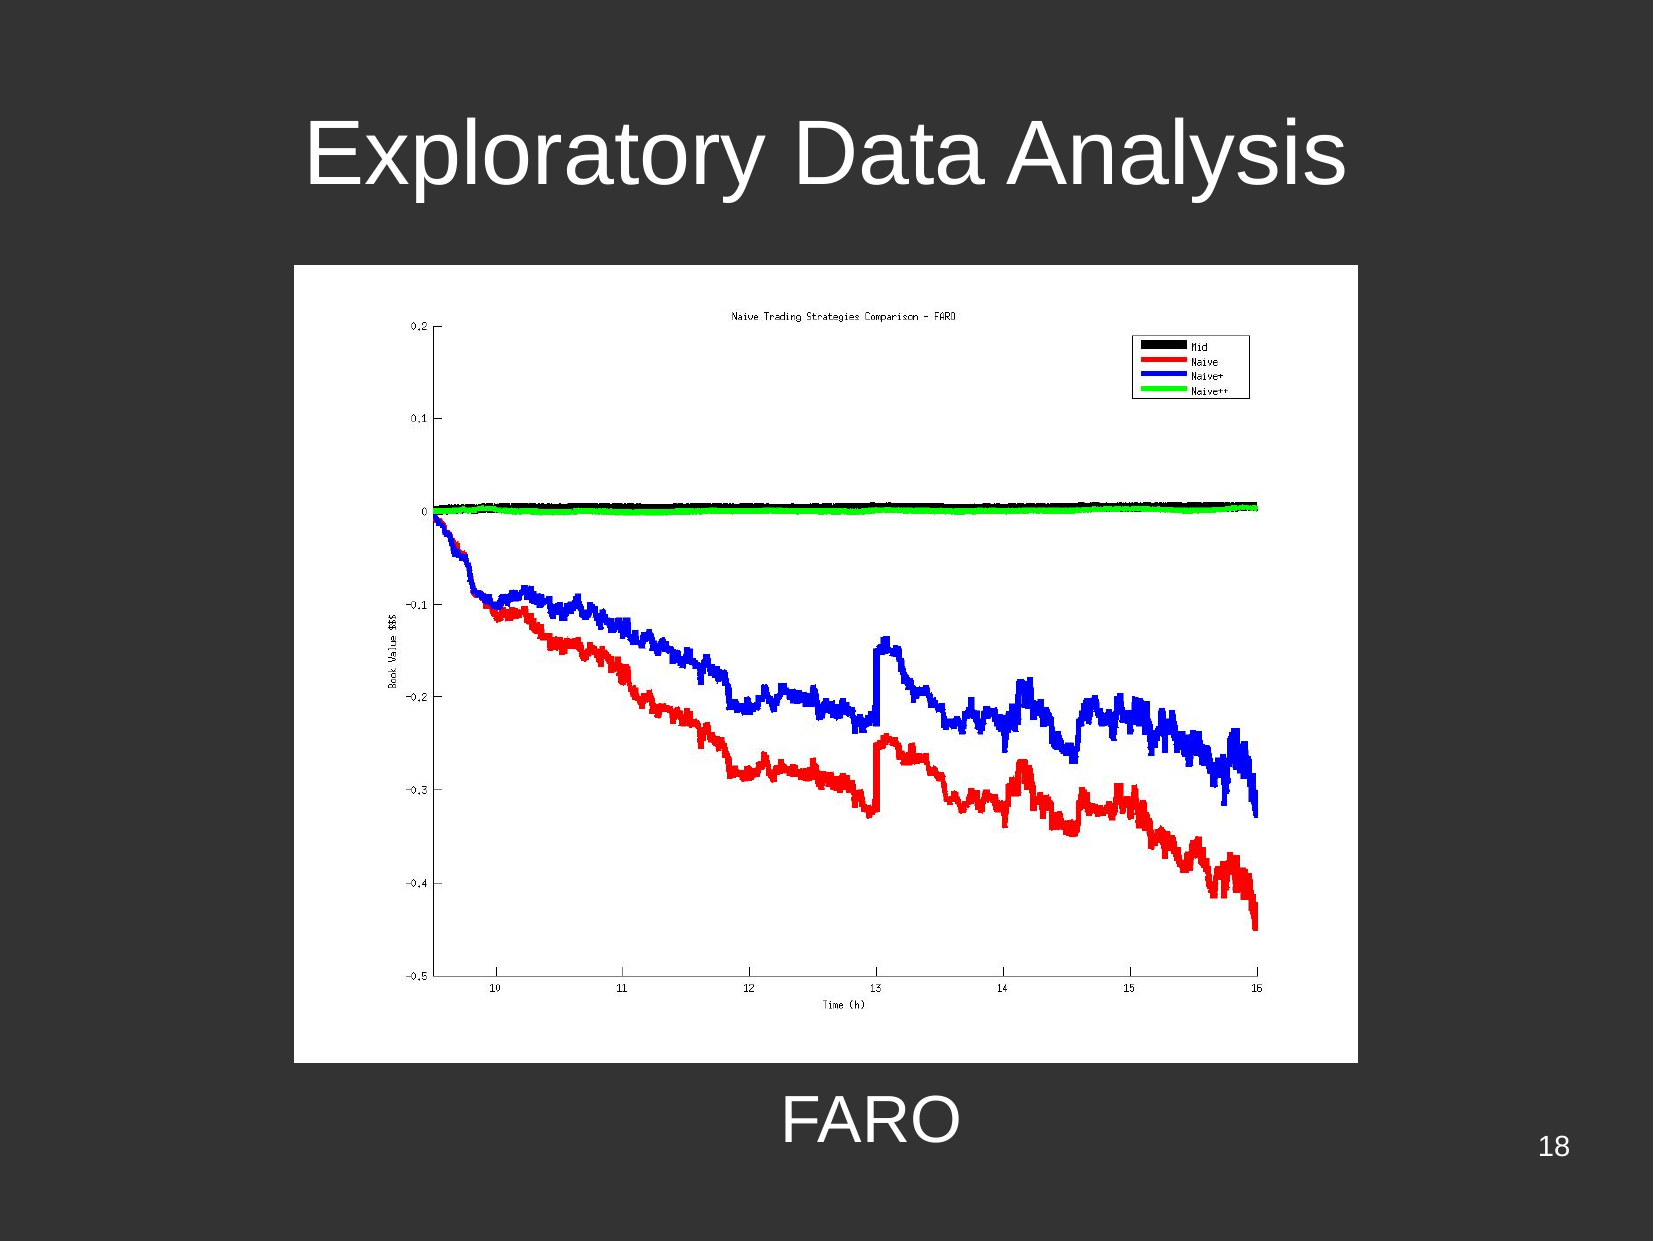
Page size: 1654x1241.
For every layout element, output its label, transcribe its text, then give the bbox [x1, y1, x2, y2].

title Exploratory Data Analysis [82, 49, 1571, 257]
list FARO [82, 1081, 1591, 1171]
picture [294, 265, 1358, 1063]
